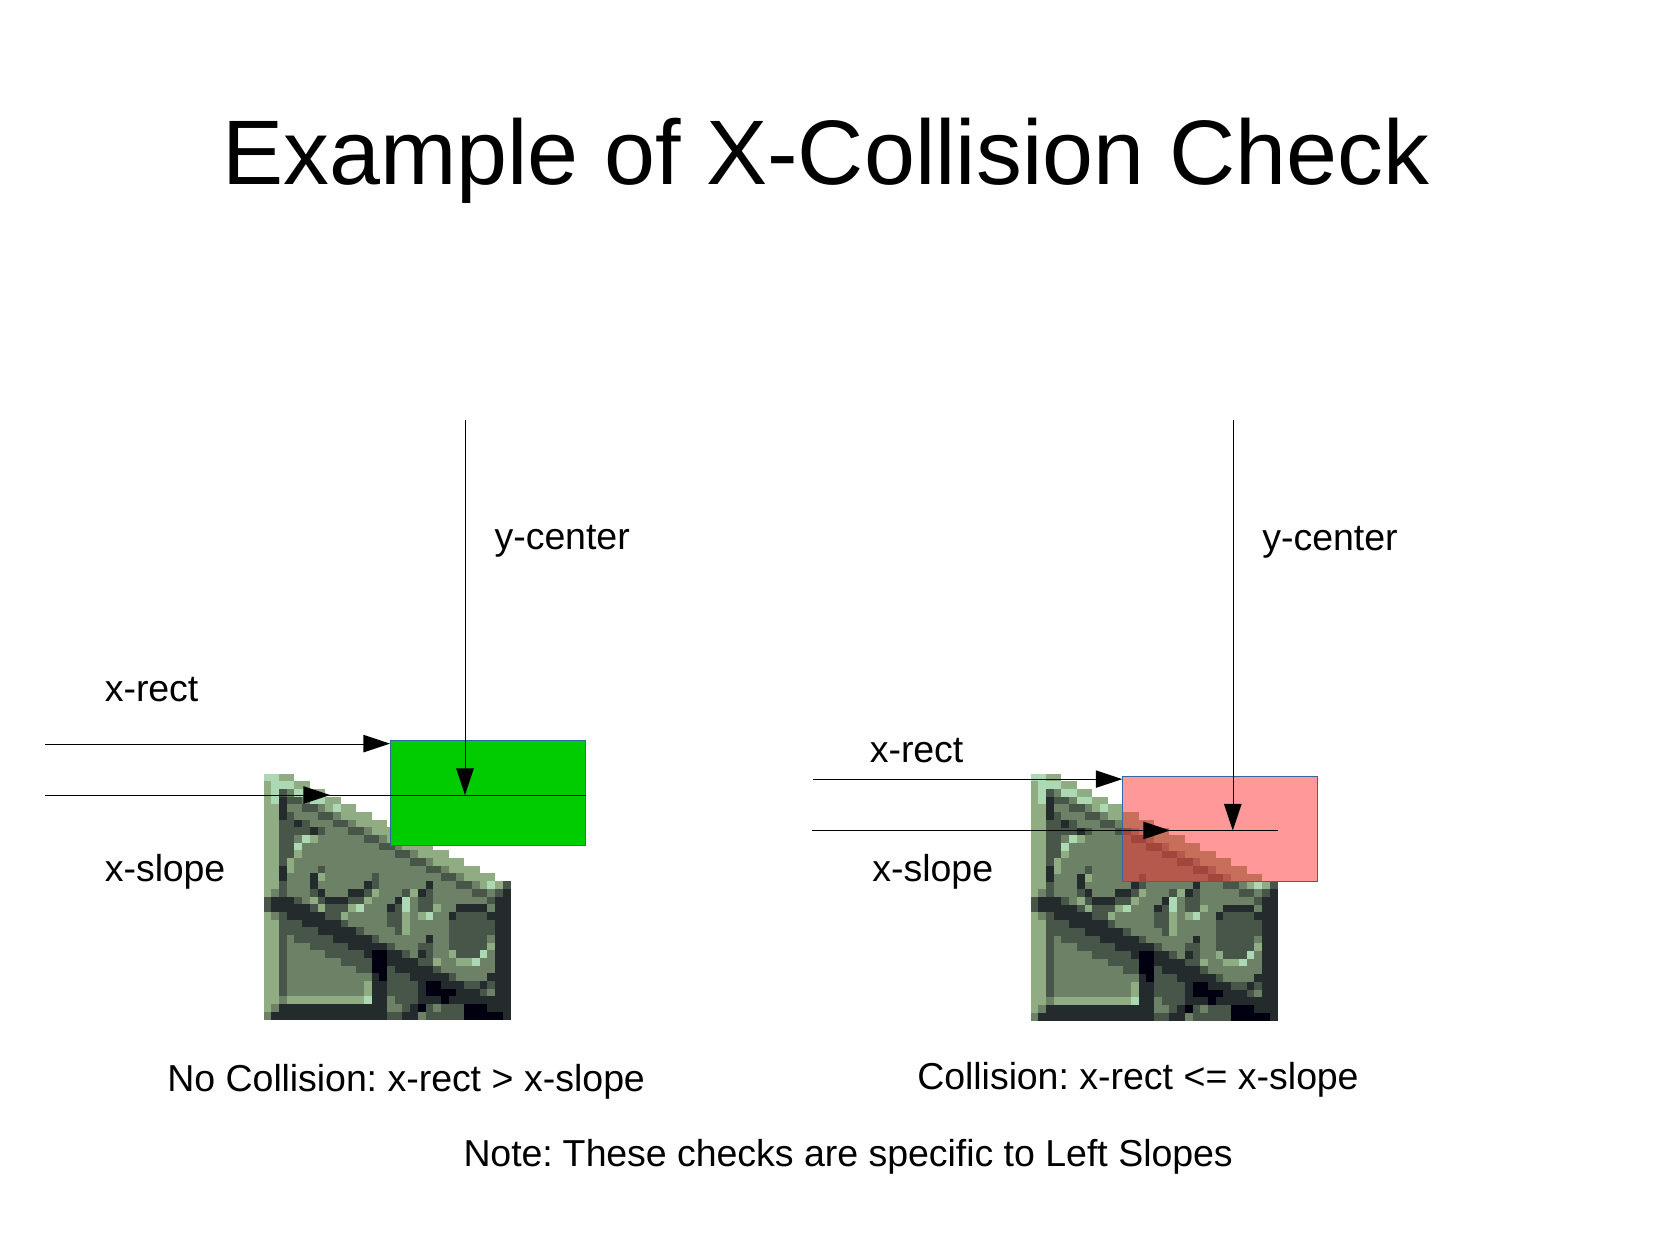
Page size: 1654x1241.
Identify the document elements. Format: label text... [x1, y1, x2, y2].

picture [1031, 774, 1095, 779]
picture [264, 774, 390, 795]
text_box Note: These checks are specific to Left Slopes [448, 1125, 1249, 1187]
text_box [390, 740, 465, 795]
text_box x-slope [90, 840, 241, 902]
text_box y-center [479, 508, 645, 571]
picture [1031, 780, 1122, 830]
text_box [390, 796, 586, 846]
text_box x-rect [90, 660, 214, 722]
text_box [466, 740, 586, 795]
picture [264, 796, 511, 1021]
title Example of X-Collision Check [82, 49, 1571, 257]
text_box x-slope [857, 840, 1008, 902]
text_box [1122, 776, 1233, 830]
text_box Collision: x-rect <= x-slope [902, 1048, 1374, 1111]
text_box x-rect [855, 721, 979, 783]
text_box No Collision: x-rect > x-slope [152, 1050, 661, 1112]
picture [1110, 774, 1233, 778]
text_box [1122, 776, 1318, 882]
text_box y-center [1247, 508, 1413, 571]
picture [1031, 831, 1278, 1021]
